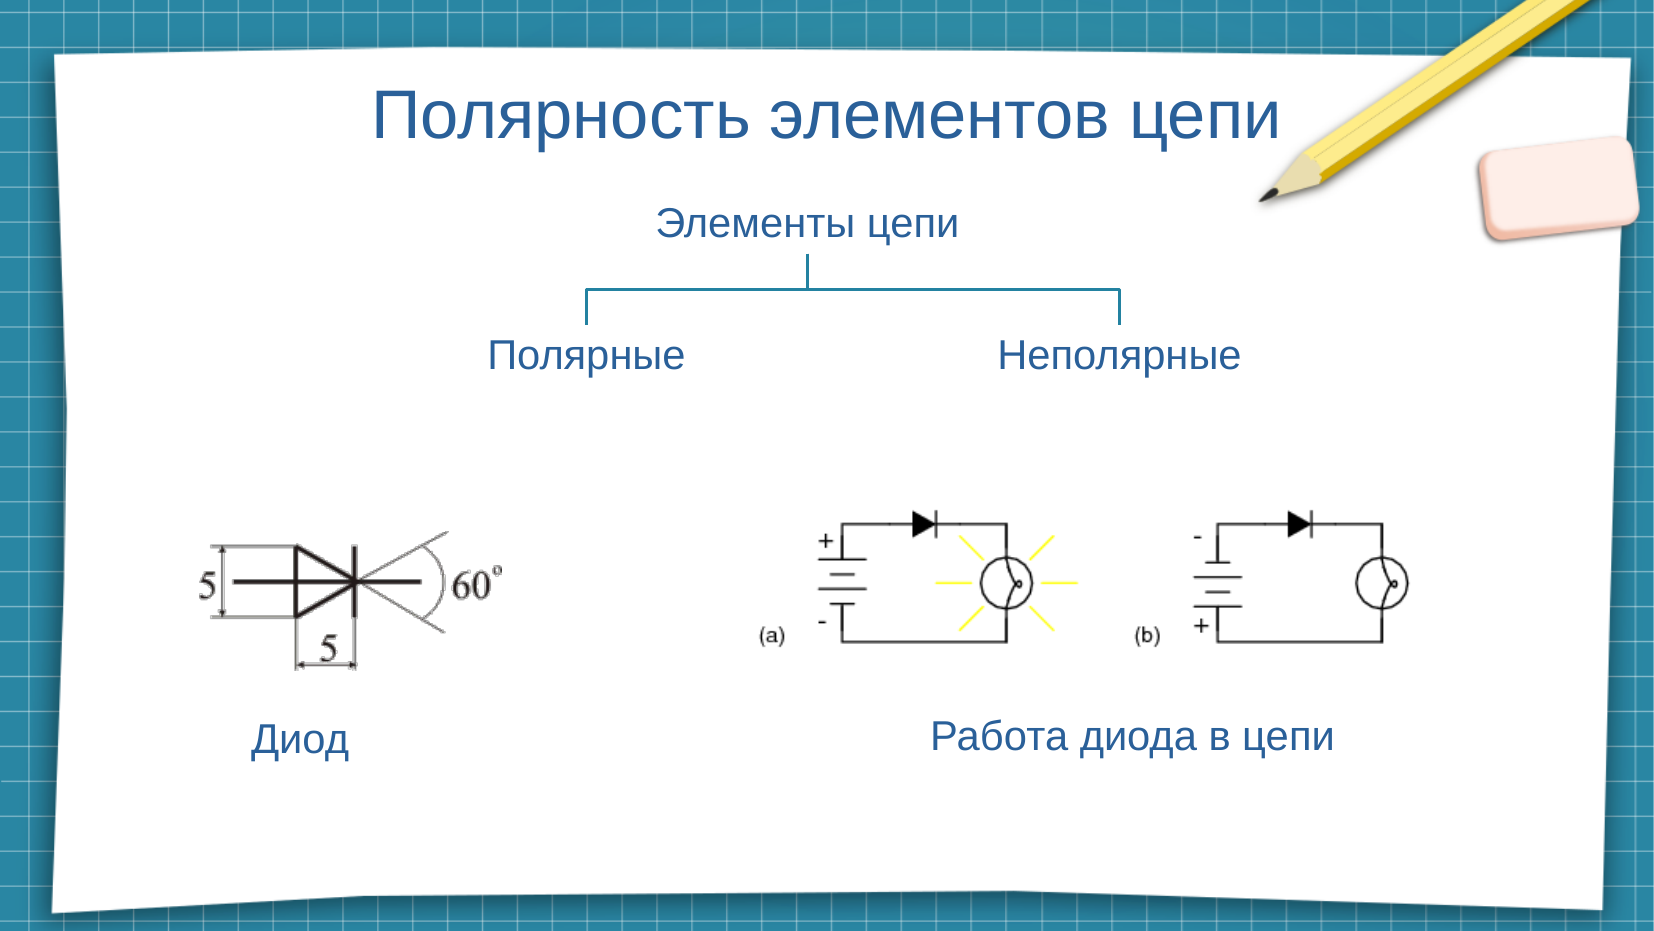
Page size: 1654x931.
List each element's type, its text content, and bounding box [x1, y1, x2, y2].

title Полярность элементов цепи [82, 37, 1571, 193]
text_box Элементы цепи [640, 192, 975, 254]
text_box Работа диода в цепи [915, 705, 1350, 767]
text_box Полярные [472, 324, 701, 387]
text_box Неполярные [982, 324, 1257, 387]
picture [0, 0, 1654, 931]
text_box Диод [236, 708, 364, 770]
